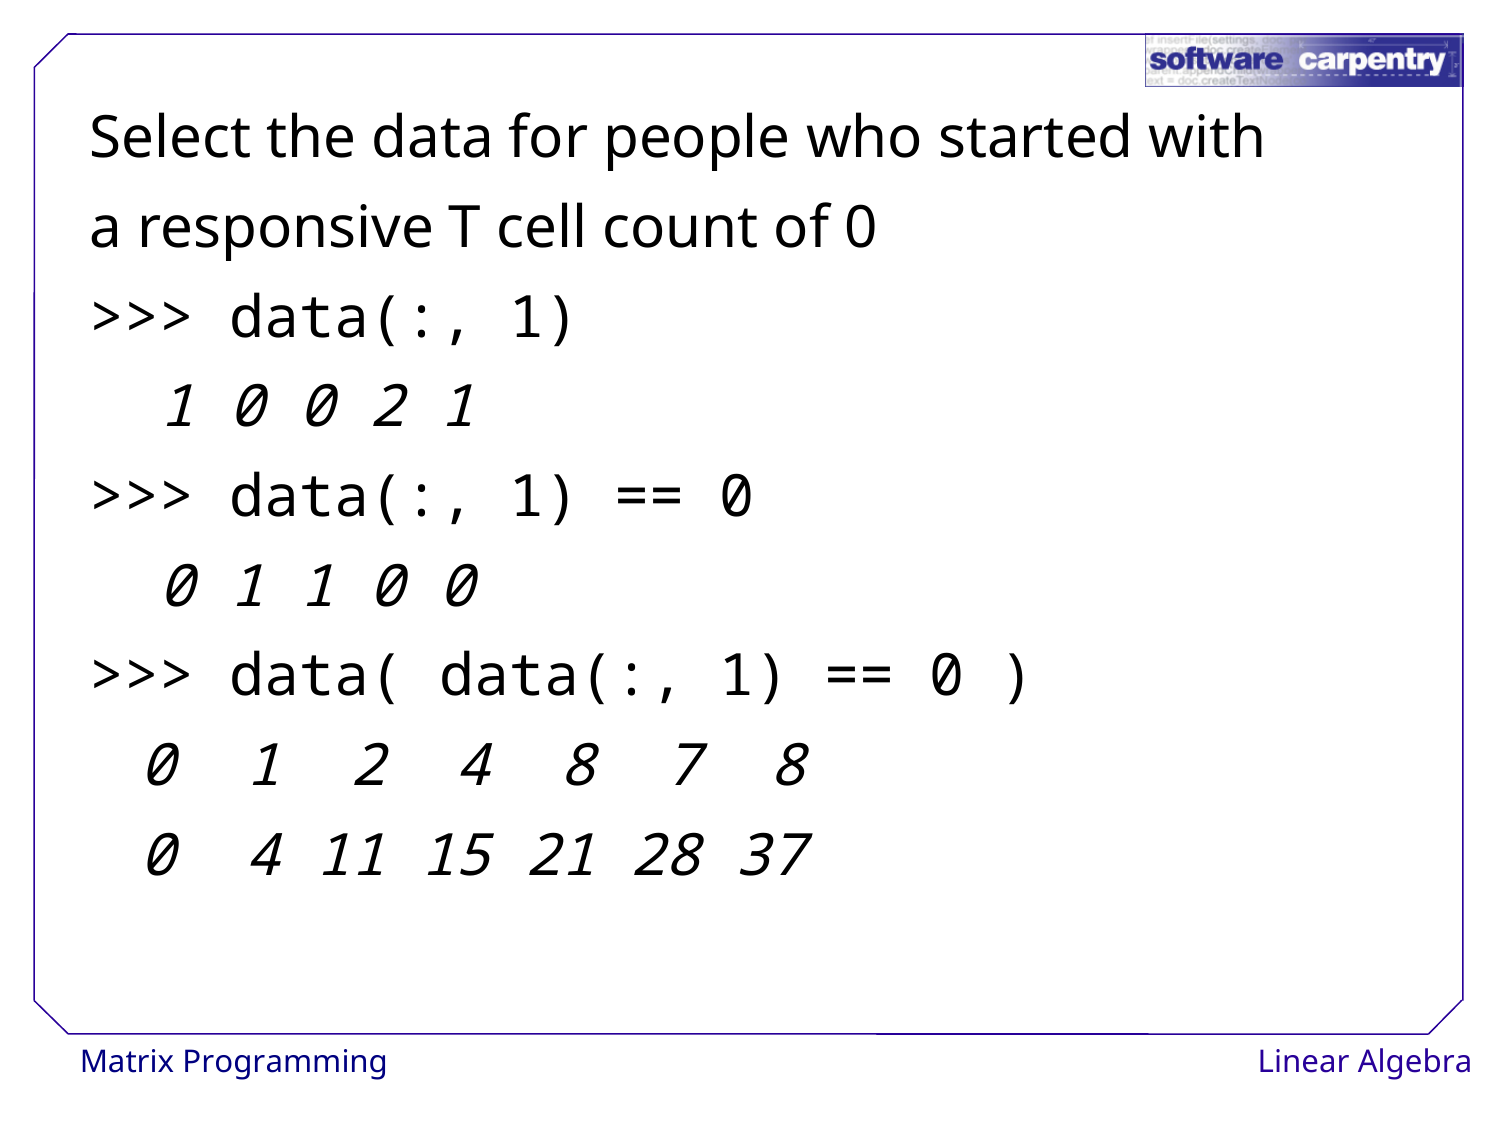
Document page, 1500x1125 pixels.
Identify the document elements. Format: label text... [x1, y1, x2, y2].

list Select the data for people who started with a responsive T cell count of 0 >>> data(:, 1) 1 0 0 2 1 >>> data(:, 1) == 0 0 1 1 0 0 >>> data( data(:, 1) == 0 ) 0 1 2 4 8 7 8 0 4 11 15 21 28 37 [75, 99, 1426, 1013]
picture [1145, 33, 1464, 87]
